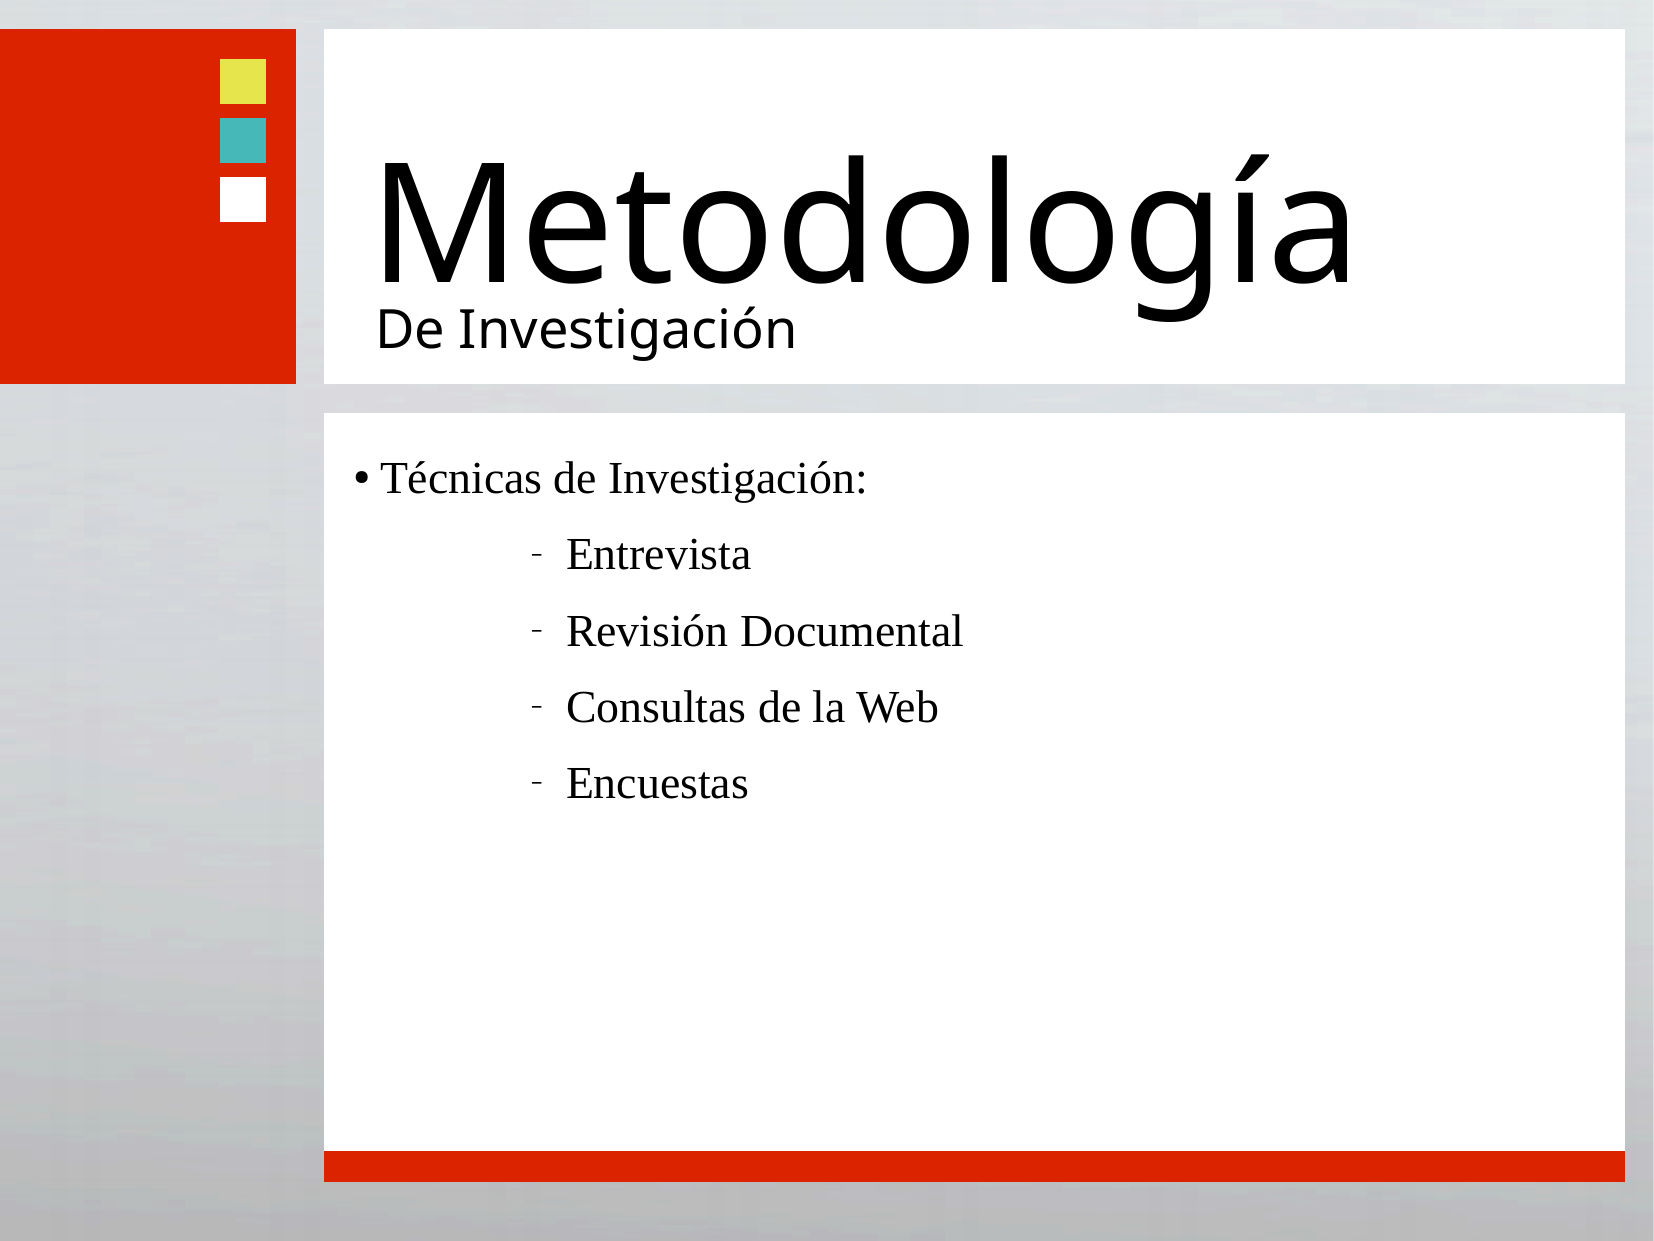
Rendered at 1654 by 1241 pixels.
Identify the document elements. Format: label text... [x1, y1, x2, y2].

picture [0, 0, 1654, 1241]
text_box Metodología [354, 96, 1595, 301]
text_box Técnicas de Investigación: Entrevista Revisión Documental Consultas de la Web Encuestas [338, 420, 1595, 1119]
text_box De Investigación [360, 283, 792, 359]
